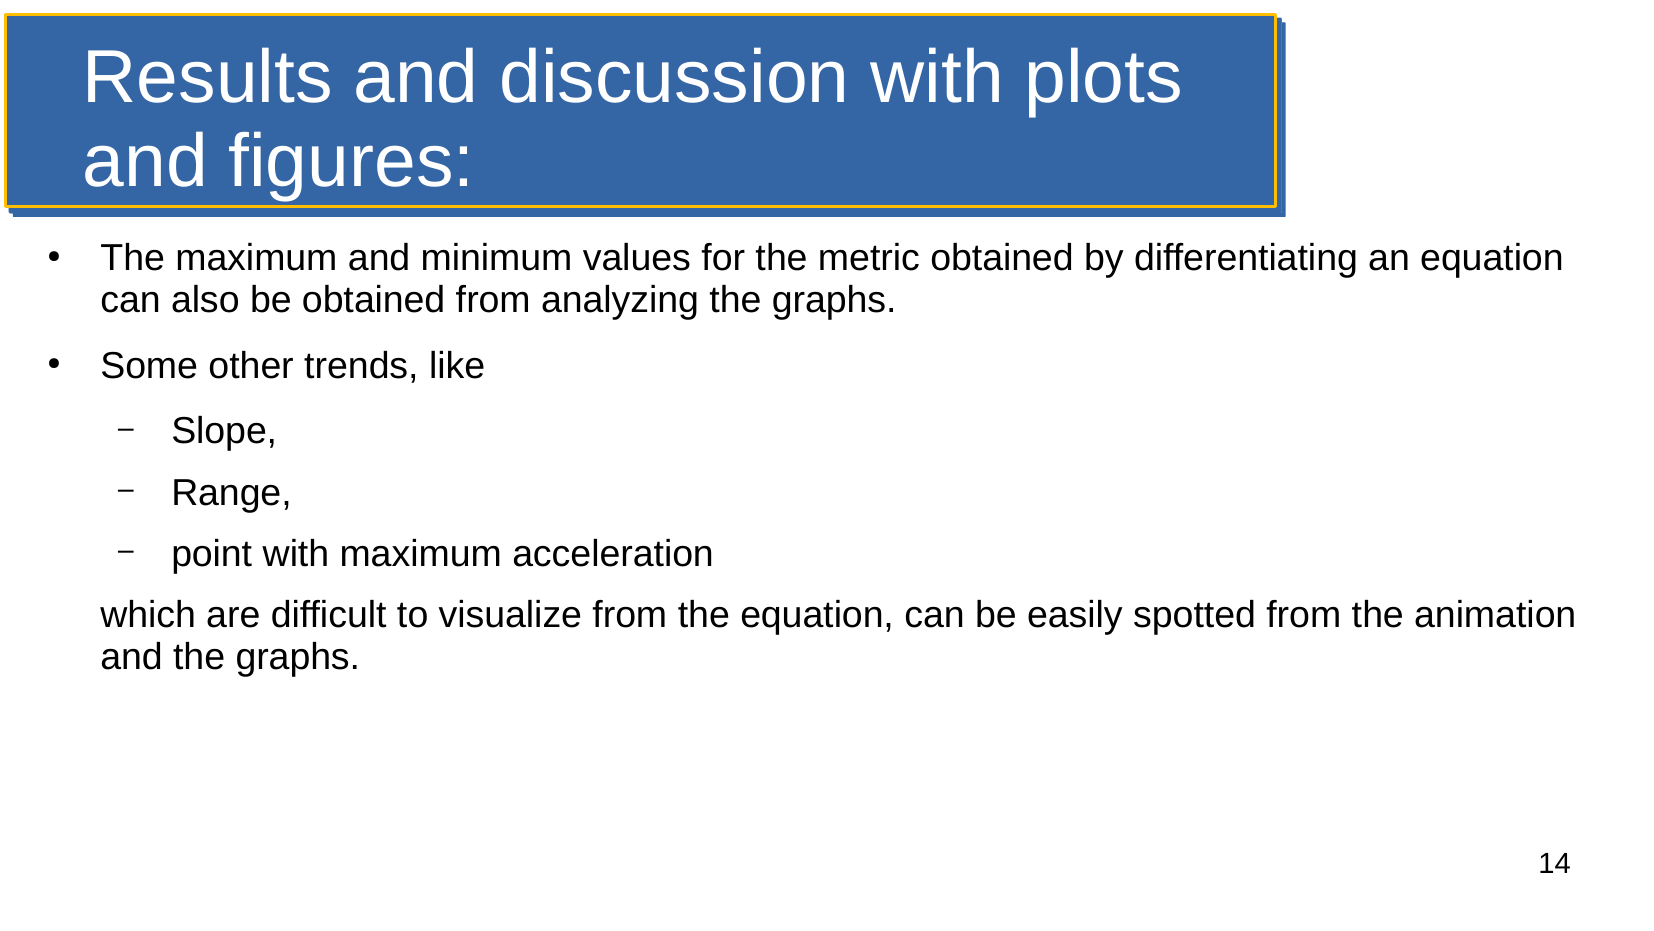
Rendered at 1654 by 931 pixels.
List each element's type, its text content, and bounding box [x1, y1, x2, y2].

title Results and discussion with plots and figures: [82, 34, 1235, 203]
list The maximum and minimum values for the metric obtained by differentiating an equation can also be obtained from analyzing the graphs. Some other trends, like Slope, Range, point with maximum acceleration which are difficult to visualize from the equation, can be easily spotted from the animation and the graphs. [29, 236, 1625, 827]
